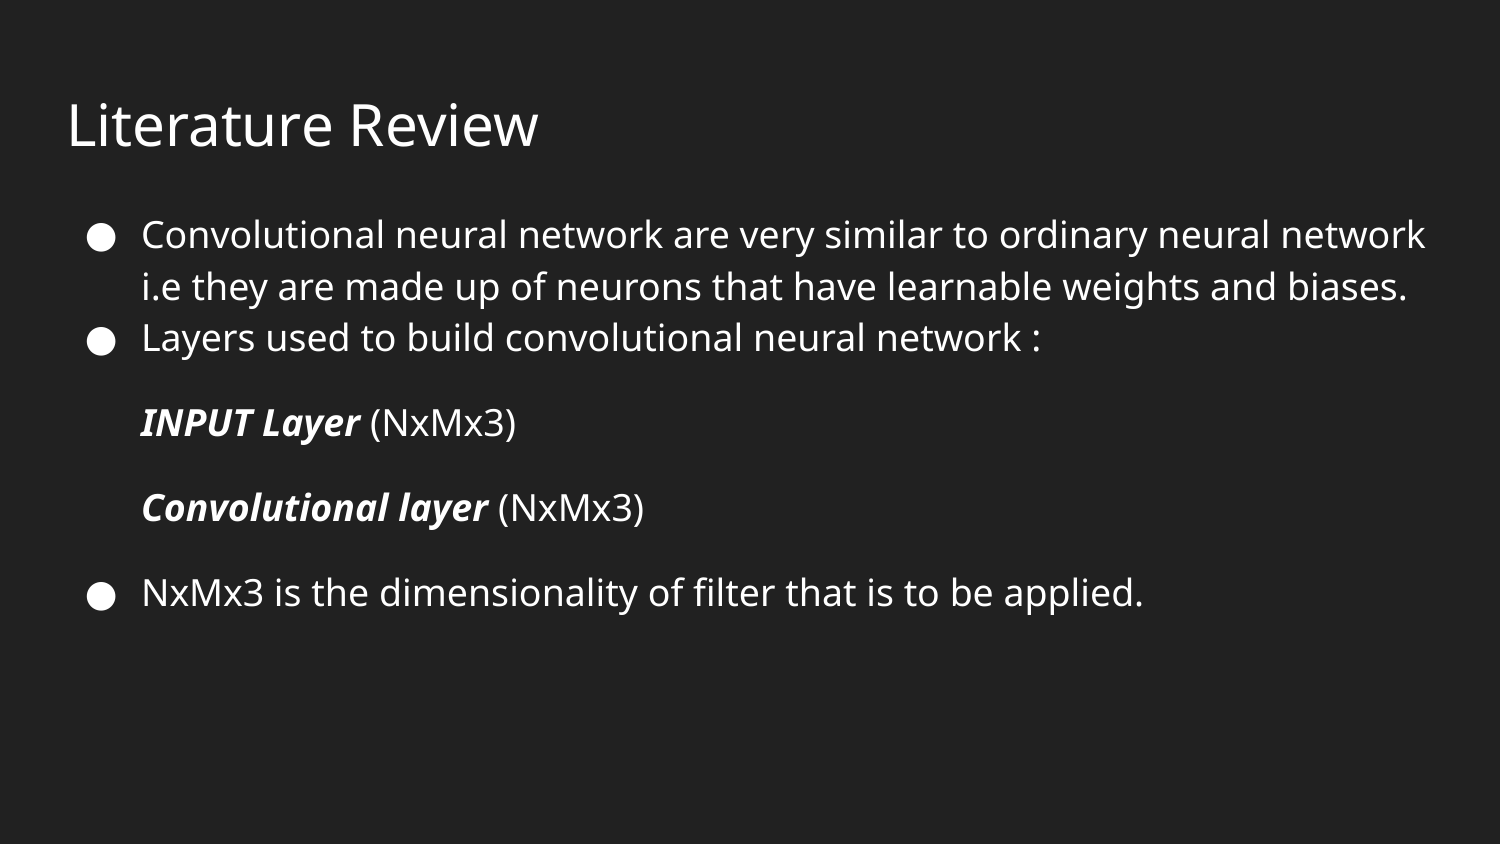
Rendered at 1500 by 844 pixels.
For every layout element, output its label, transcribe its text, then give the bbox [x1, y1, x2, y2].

title Literature Review [51, 72, 1449, 167]
list Convolutional neural network are very similar to ordinary neural network i.e they are made up of neurons that have learnable weights and biases. Layers used to build convolutional neural network : INPUT Layer (NxMx3) Convolutional layer (NxMx3) NxMx3 is the dimensionality of filter that is to be applied. [51, 189, 1449, 750]
